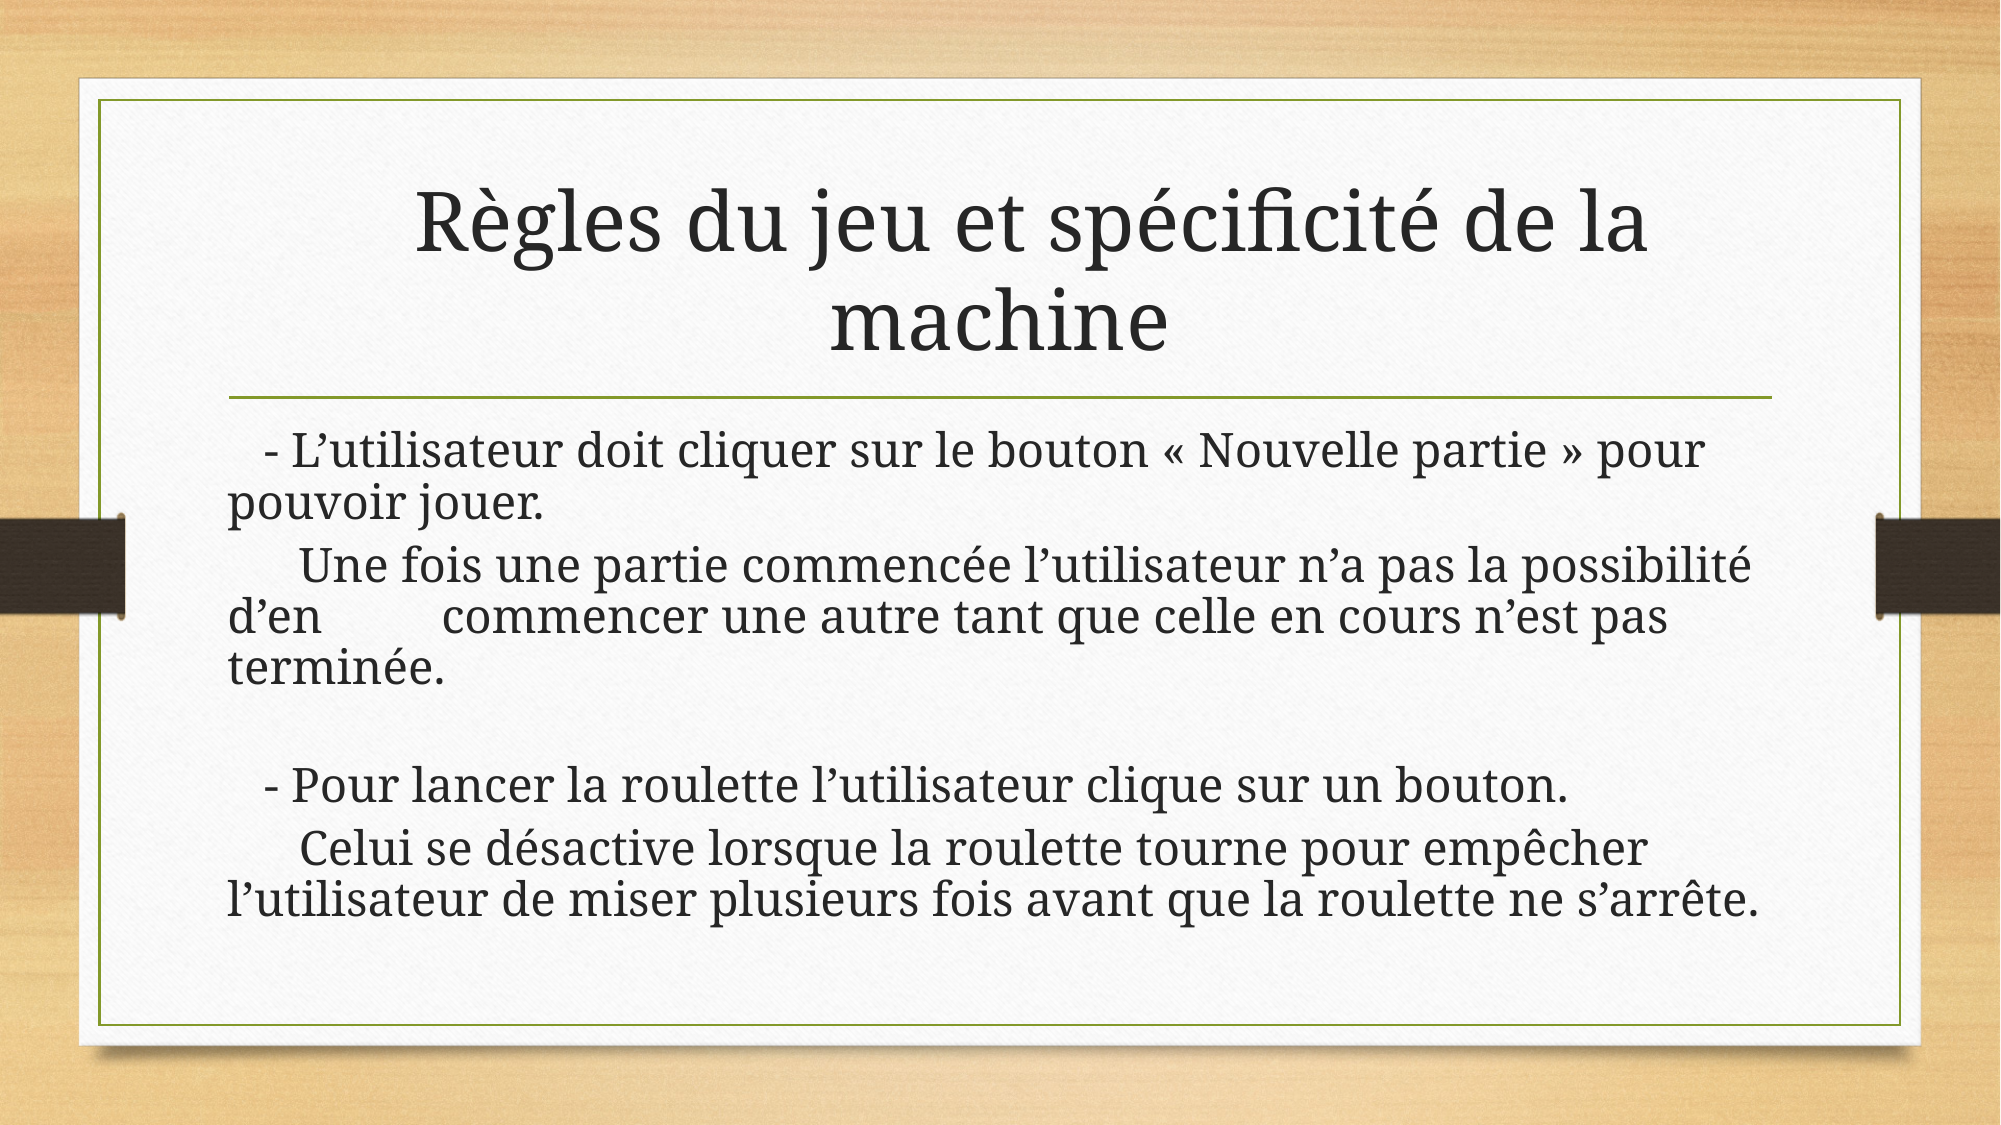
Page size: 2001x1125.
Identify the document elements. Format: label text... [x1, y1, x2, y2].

list - L’utilisateur doit cliquer sur le bouton « Nouvelle partie » pour pouvoir jouer. Une fois une partie commencée l’utilisateur n’a pas la possibilité d’en commencer une autre tant que celle en cours n’est pas terminée. - Pour lancer la roulette l’utilisateur clique sur un bouton. Celui se désactive lorsque la roulette tourne pour empêcher l’utilisateur de miser plusieurs fois avant que la roulette ne s’arrête. [212, 419, 1788, 964]
title Règles du jeu et spécificité de la machine [212, 161, 1788, 376]
